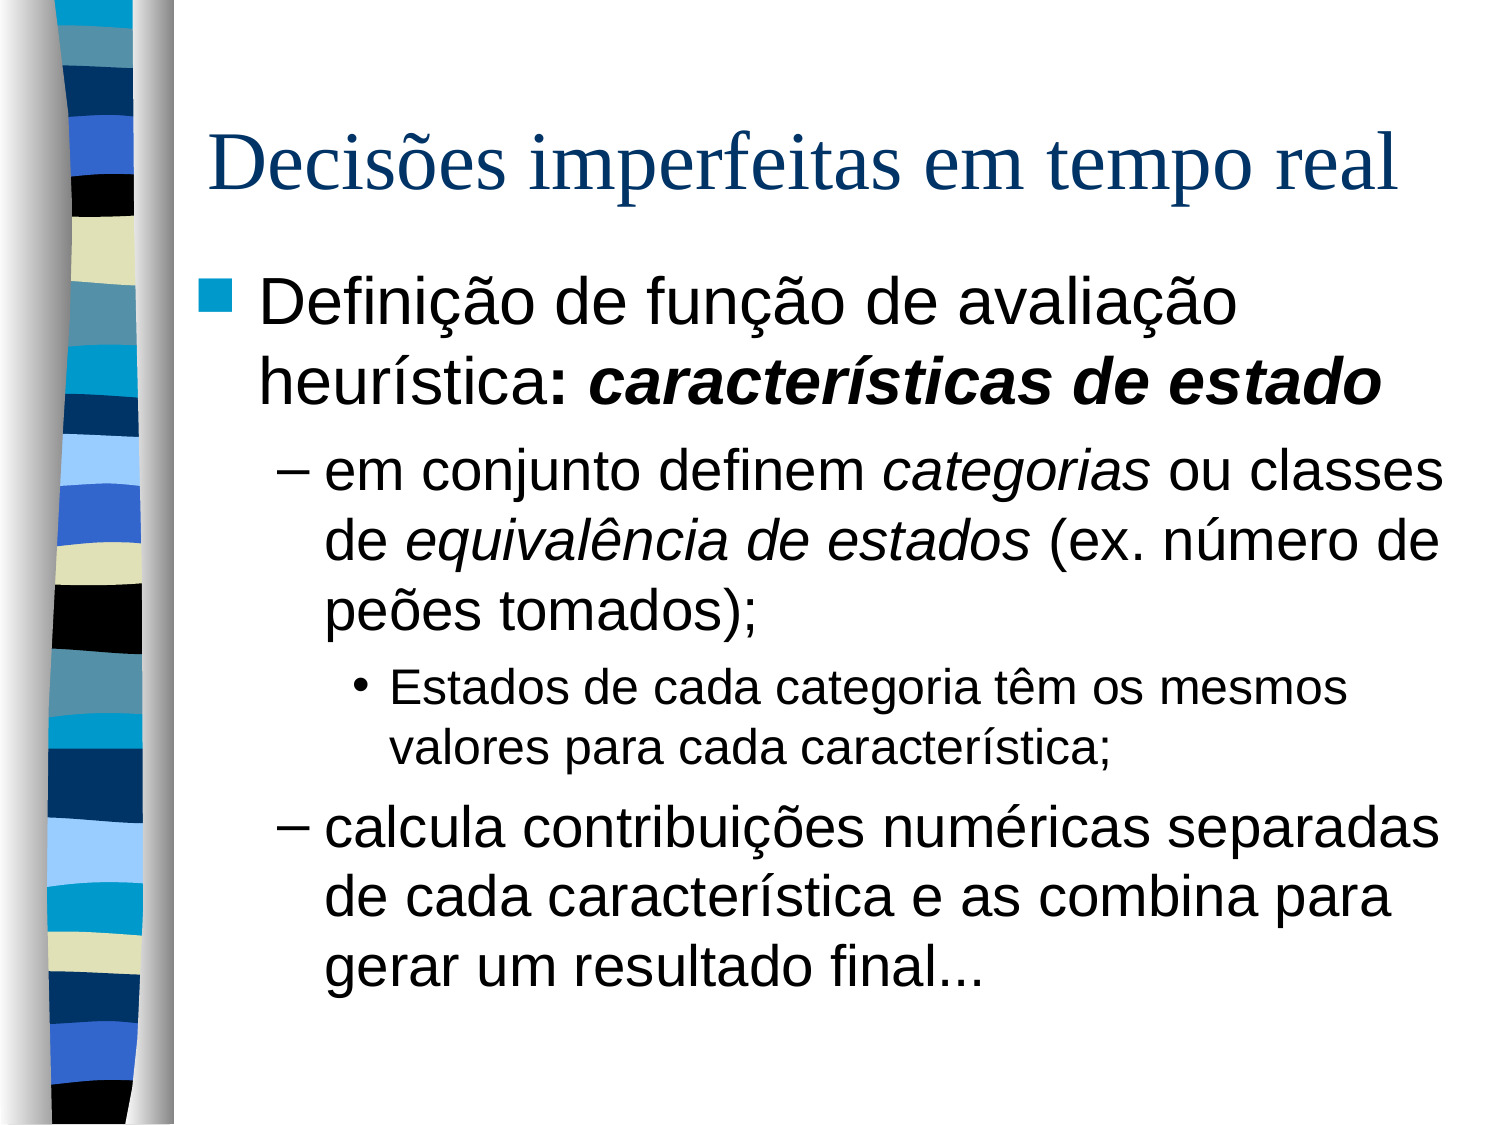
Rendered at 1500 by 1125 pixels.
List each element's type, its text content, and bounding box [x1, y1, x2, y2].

title Decisões imperfeitas em tempo real [192, 75, 1468, 238]
list Definição de função de avaliação heurística: características de estado em conjunto definem categorias ou classes de equivalência de estados (ex. número de peões tomados); Estados de cada categoria têm os mesmos valores para cada característica; calcula contribuições numéricas separadas de cada característica e as combina para gerar um resultado final... [187, 249, 1471, 1038]
